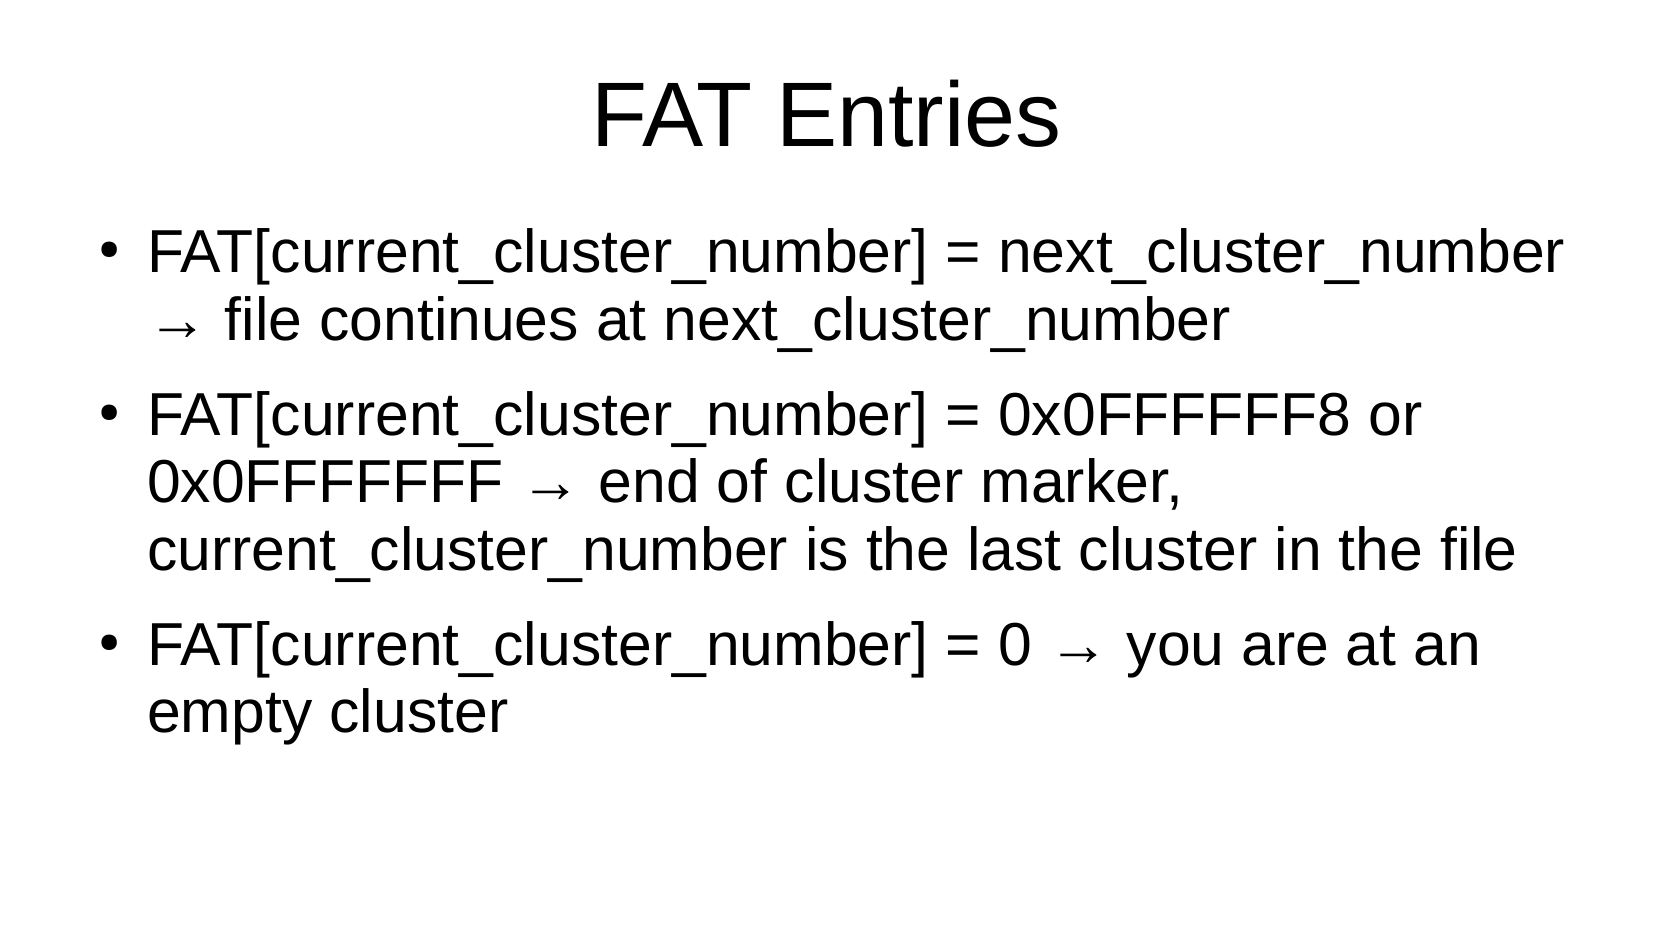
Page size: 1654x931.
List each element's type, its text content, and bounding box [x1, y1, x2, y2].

title FAT Entries [82, 37, 1571, 193]
list FAT[current_cluster_number] = next_cluster_number → file continues at next_cluster_number FAT[current_cluster_number] = 0x0FFFFFF8 or 0x0FFFFFFF → end of cluster marker, current_cluster_number is the last cluster in the file FAT[current_cluster_number] = 0 → you are at an empty cluster [82, 217, 1571, 758]
